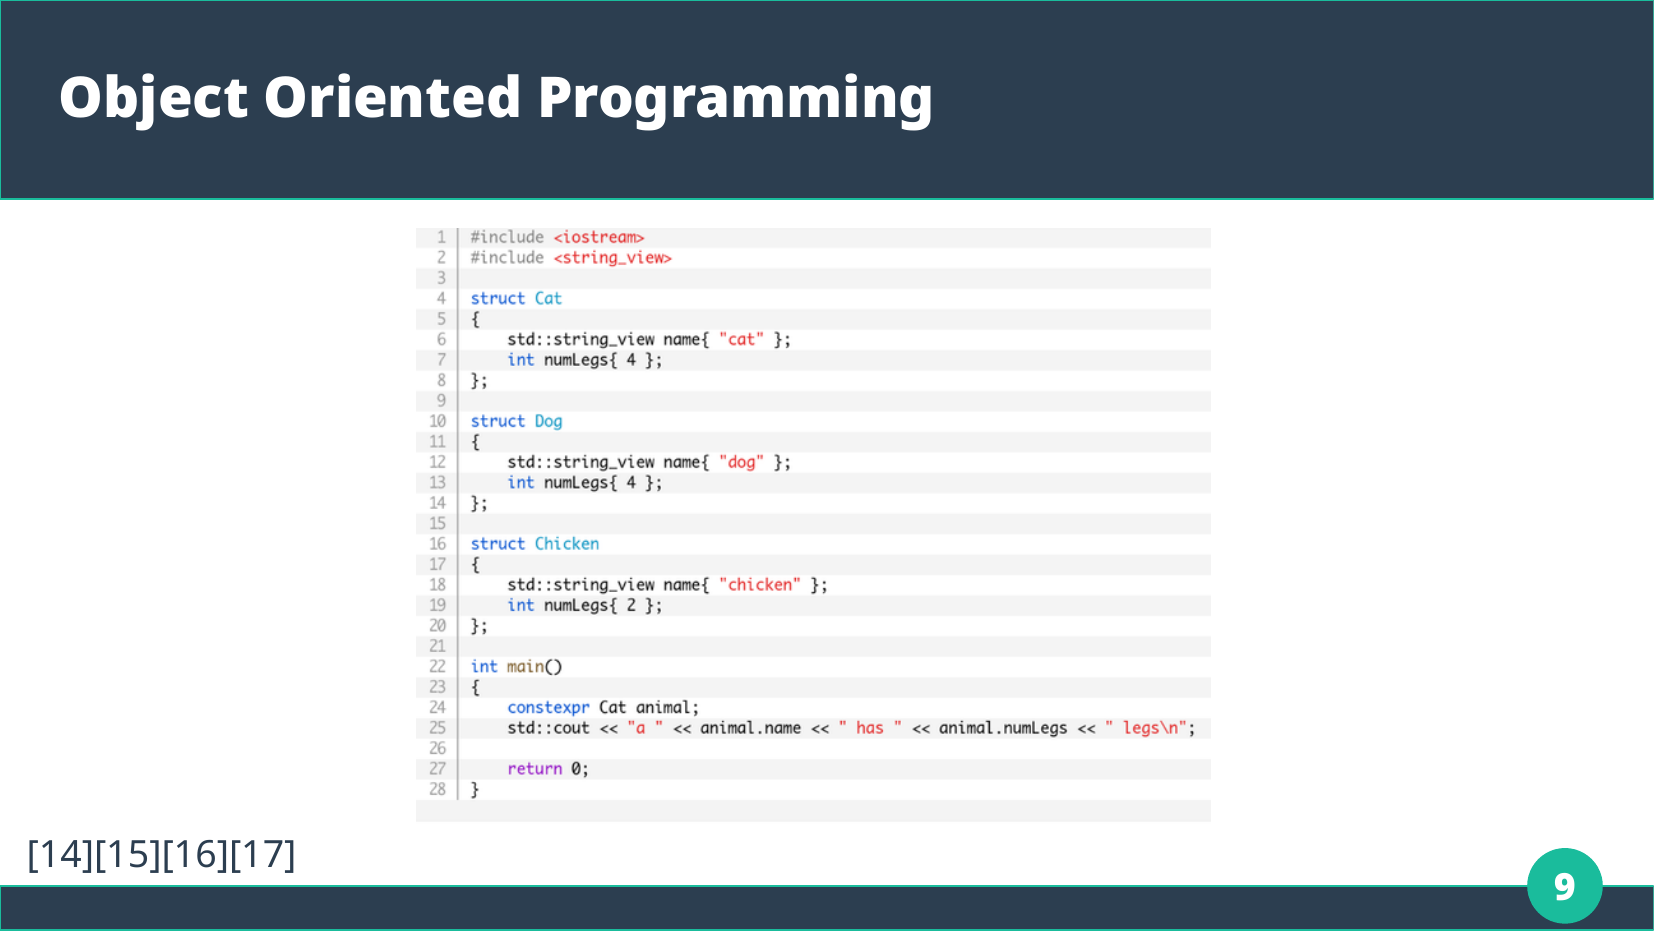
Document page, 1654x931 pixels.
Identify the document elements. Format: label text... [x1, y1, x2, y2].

picture [416, 228, 1211, 827]
text_box [14][15][16][17] [11, 794, 325, 912]
title Object Oriented Programming [59, 37, 1595, 155]
